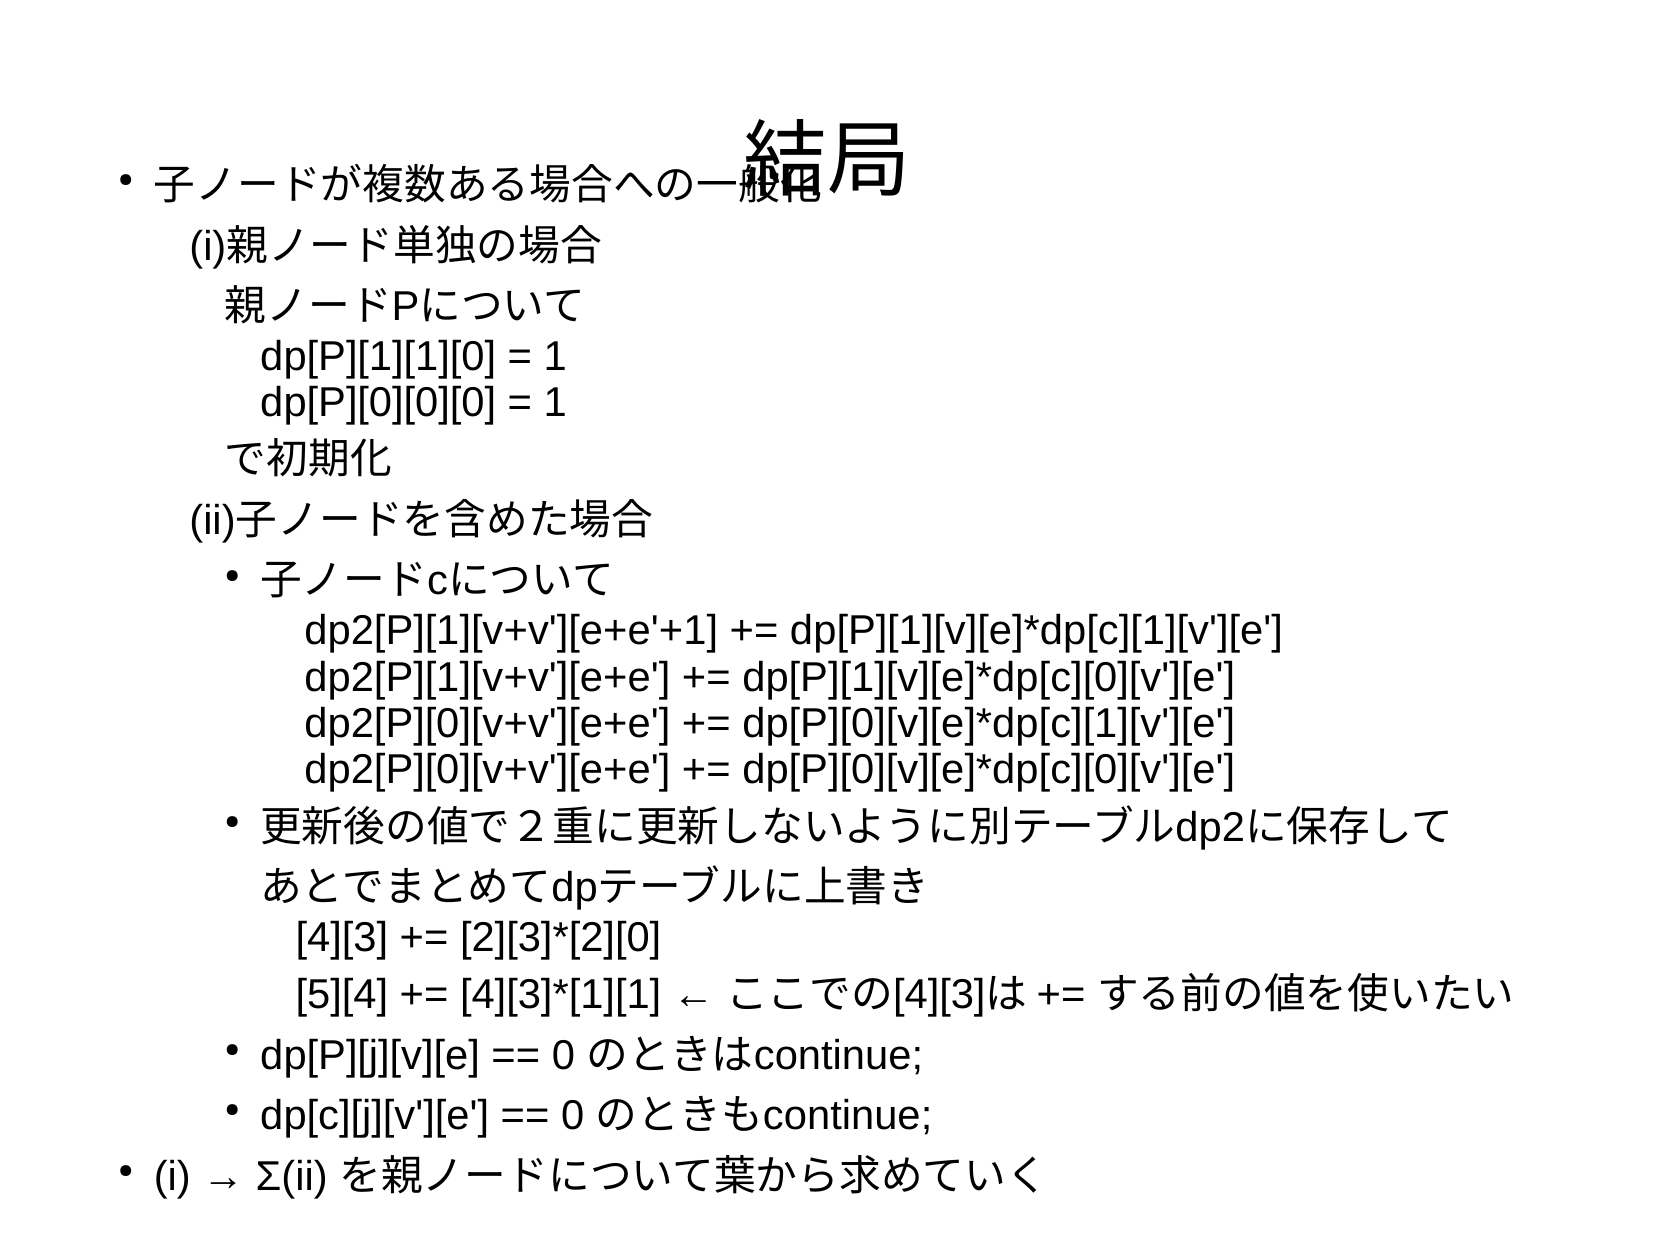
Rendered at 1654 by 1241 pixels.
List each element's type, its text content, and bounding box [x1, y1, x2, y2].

title 結局 [415, 235, 426, 239]
title 結局 [234, 232, 241, 239]
title 結局 [251, 230, 261, 234]
title 結局 [402, 235, 412, 239]
text_box 子ノードが複数ある場合への一般化 (i)親ノード単独の場合 親ノードPについて dp[P][1][1][0] = 1 dp[P][0][0][0] = 1 で初期化 (ii)子ノードを含めた場合 子ノードcについて dp2[P][1][v+v'][e+e'+1] += dp[P][1][v][e]*dp[c][1][v'][e'] dp2[P][1][v+v'][e+e'] += dp[P][1][v][e]*dp[c][0][v'][e'] dp2[P][0][v+v'][e+e'] += dp[P][0][v][e]*dp[c][1][v'][e'] dp2[P][0][v+v'][e+e'] += dp[P][0][v][e]*dp[c][0][v'][e'] 更新後の値で２重に更新しないように別テーブルdp2に保存して あとでまとめてdpテーブルに上書き [4][3] += [2][3]*[2][0] [5][4] += [4][3]*[1][1] ← ここでの[4][3]は += する前の値を使いたい dp[P][j][v][e] == 0 のときはcontinue; dp[c][j][v'][e'] == 0 のときもcontinue; (i) → Σ(ii) を親ノードについて葉から求めていく [82, 239, 1572, 1160]
title 結局 [486, 233, 496, 239]
title 結局 [82, 49, 1572, 239]
title 結局 [570, 229, 592, 239]
title 結局 [498, 233, 509, 239]
